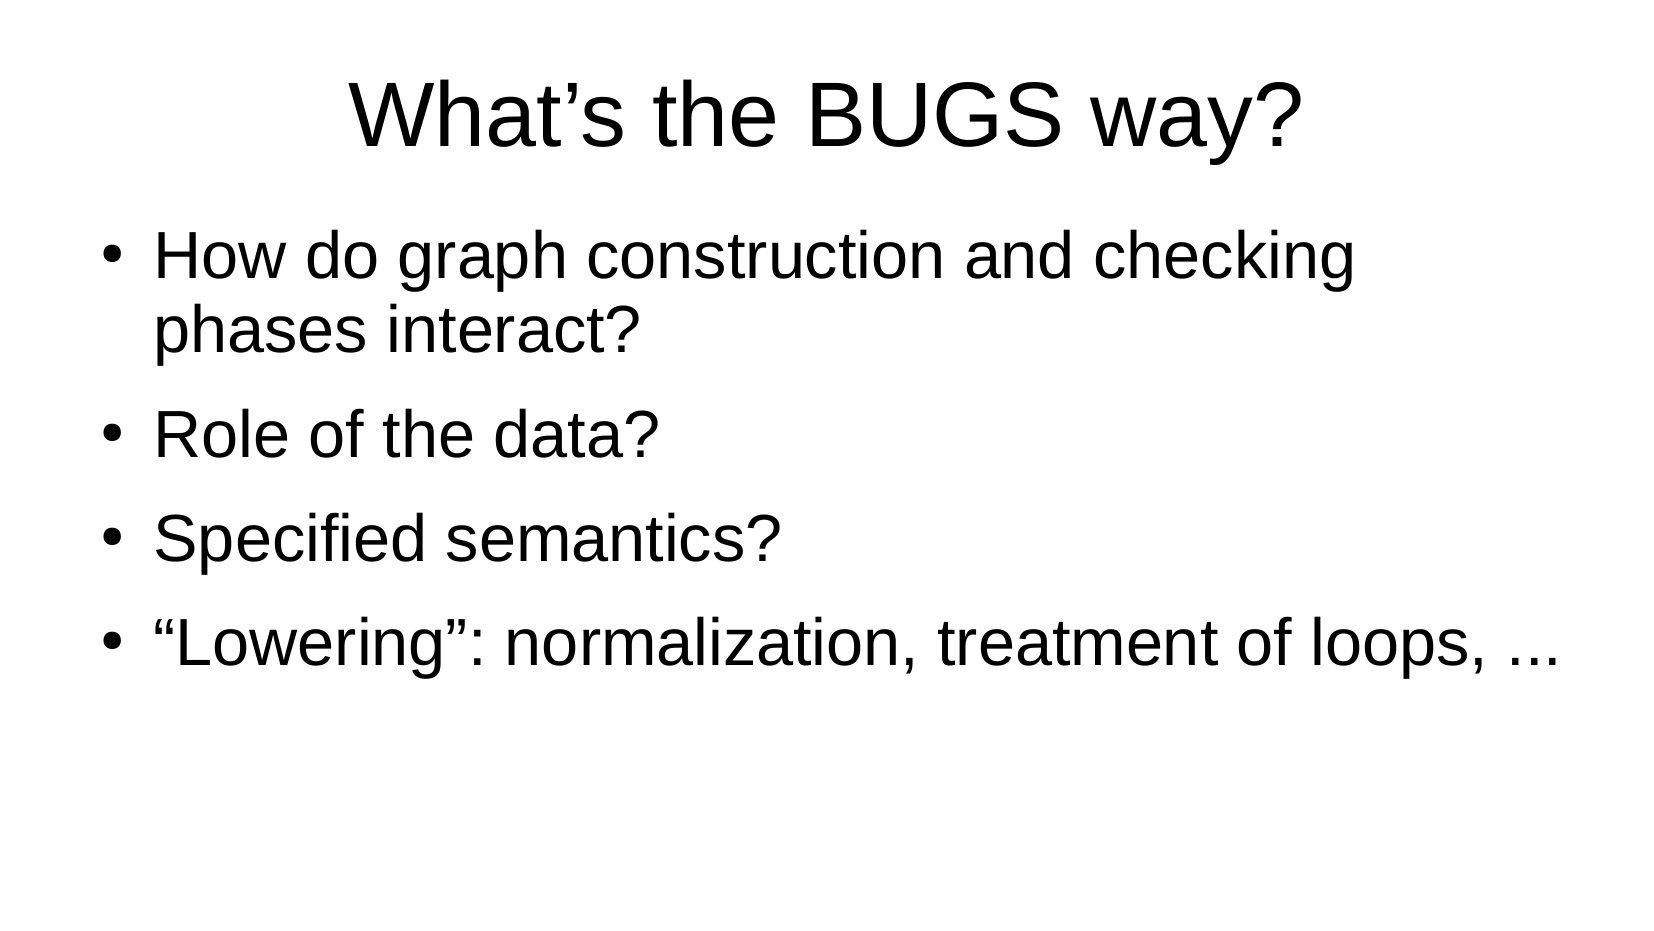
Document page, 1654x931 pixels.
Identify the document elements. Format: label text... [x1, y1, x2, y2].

list How do graph construction and checking phases interact? Role of the data? Specified semantics? “Lowering”: normalization, treatment of loops, ... [82, 217, 1571, 758]
title What’s the BUGS way? [82, 37, 1571, 193]
